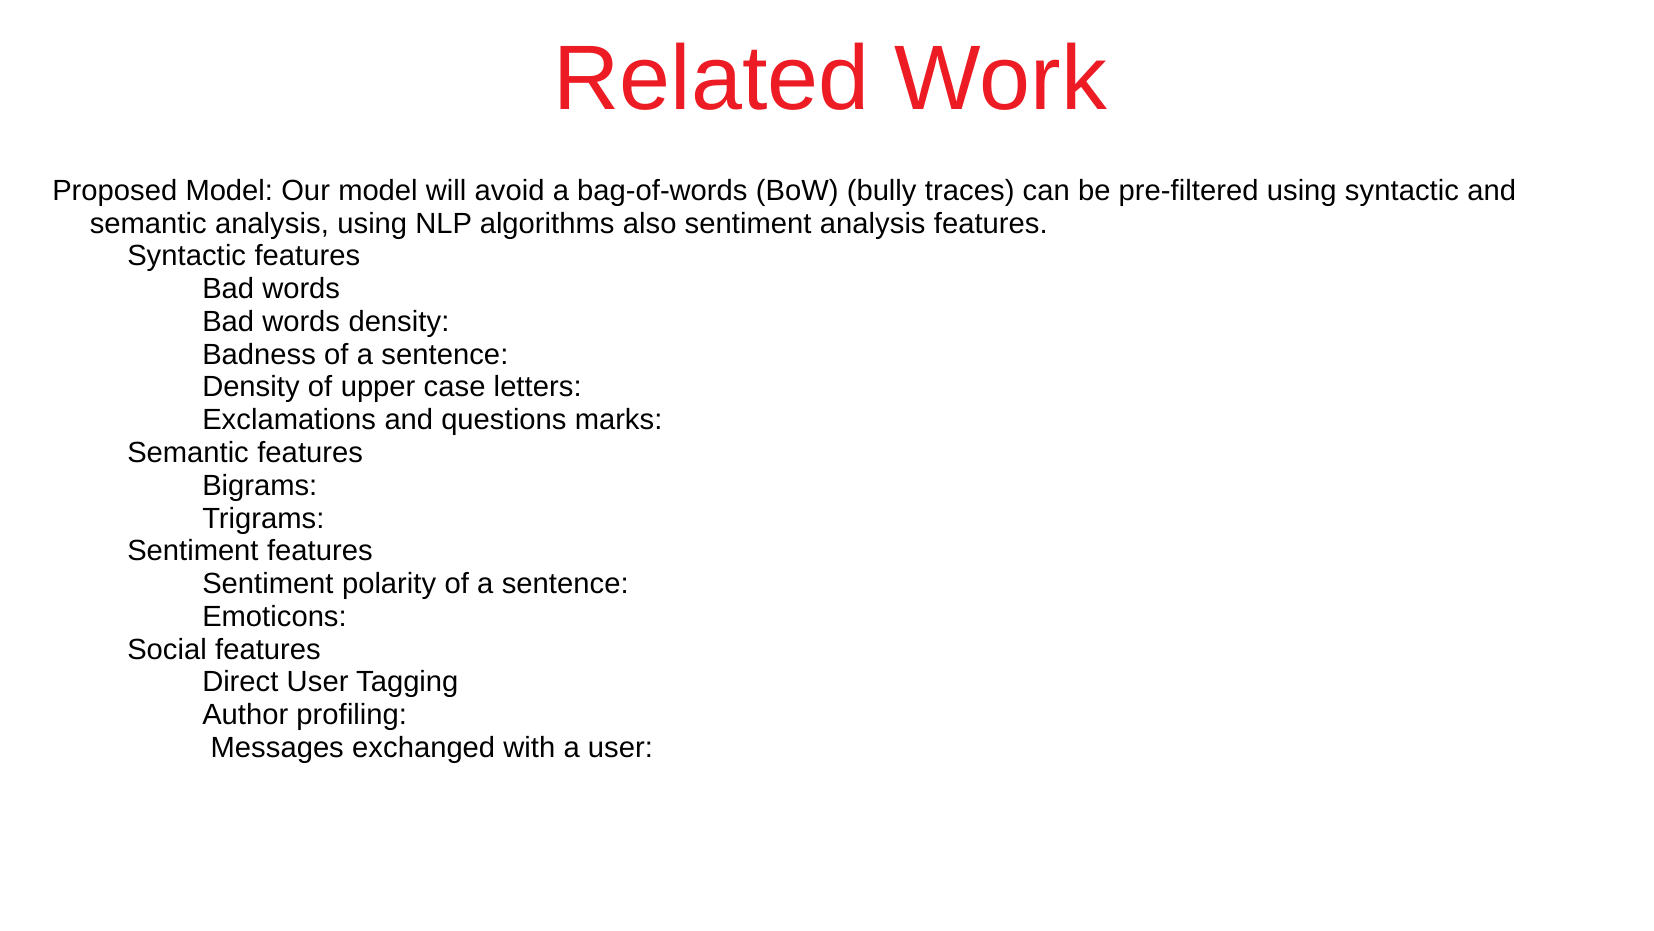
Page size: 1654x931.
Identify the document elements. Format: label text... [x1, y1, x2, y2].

title Related Work [86, 0, 1576, 156]
text_box Proposed Model: Our model will avoid a bag-of-words (BoW) (bully traces) can be pre-filtered using syntactic and semantic analysis, using NLP algorithms also sentiment analysis features. Syntactic features Bad words Bad words density: Badness of a sentence: Density of upper case letters: Exclamations and questions marks: Semantic features Bigrams: Trigrams: Sentiment features Sentiment polarity of a sentence: Emoticons: Social features Direct User Tagging Author profiling: Messages exchanged with a user: [0, 166, 1636, 916]
